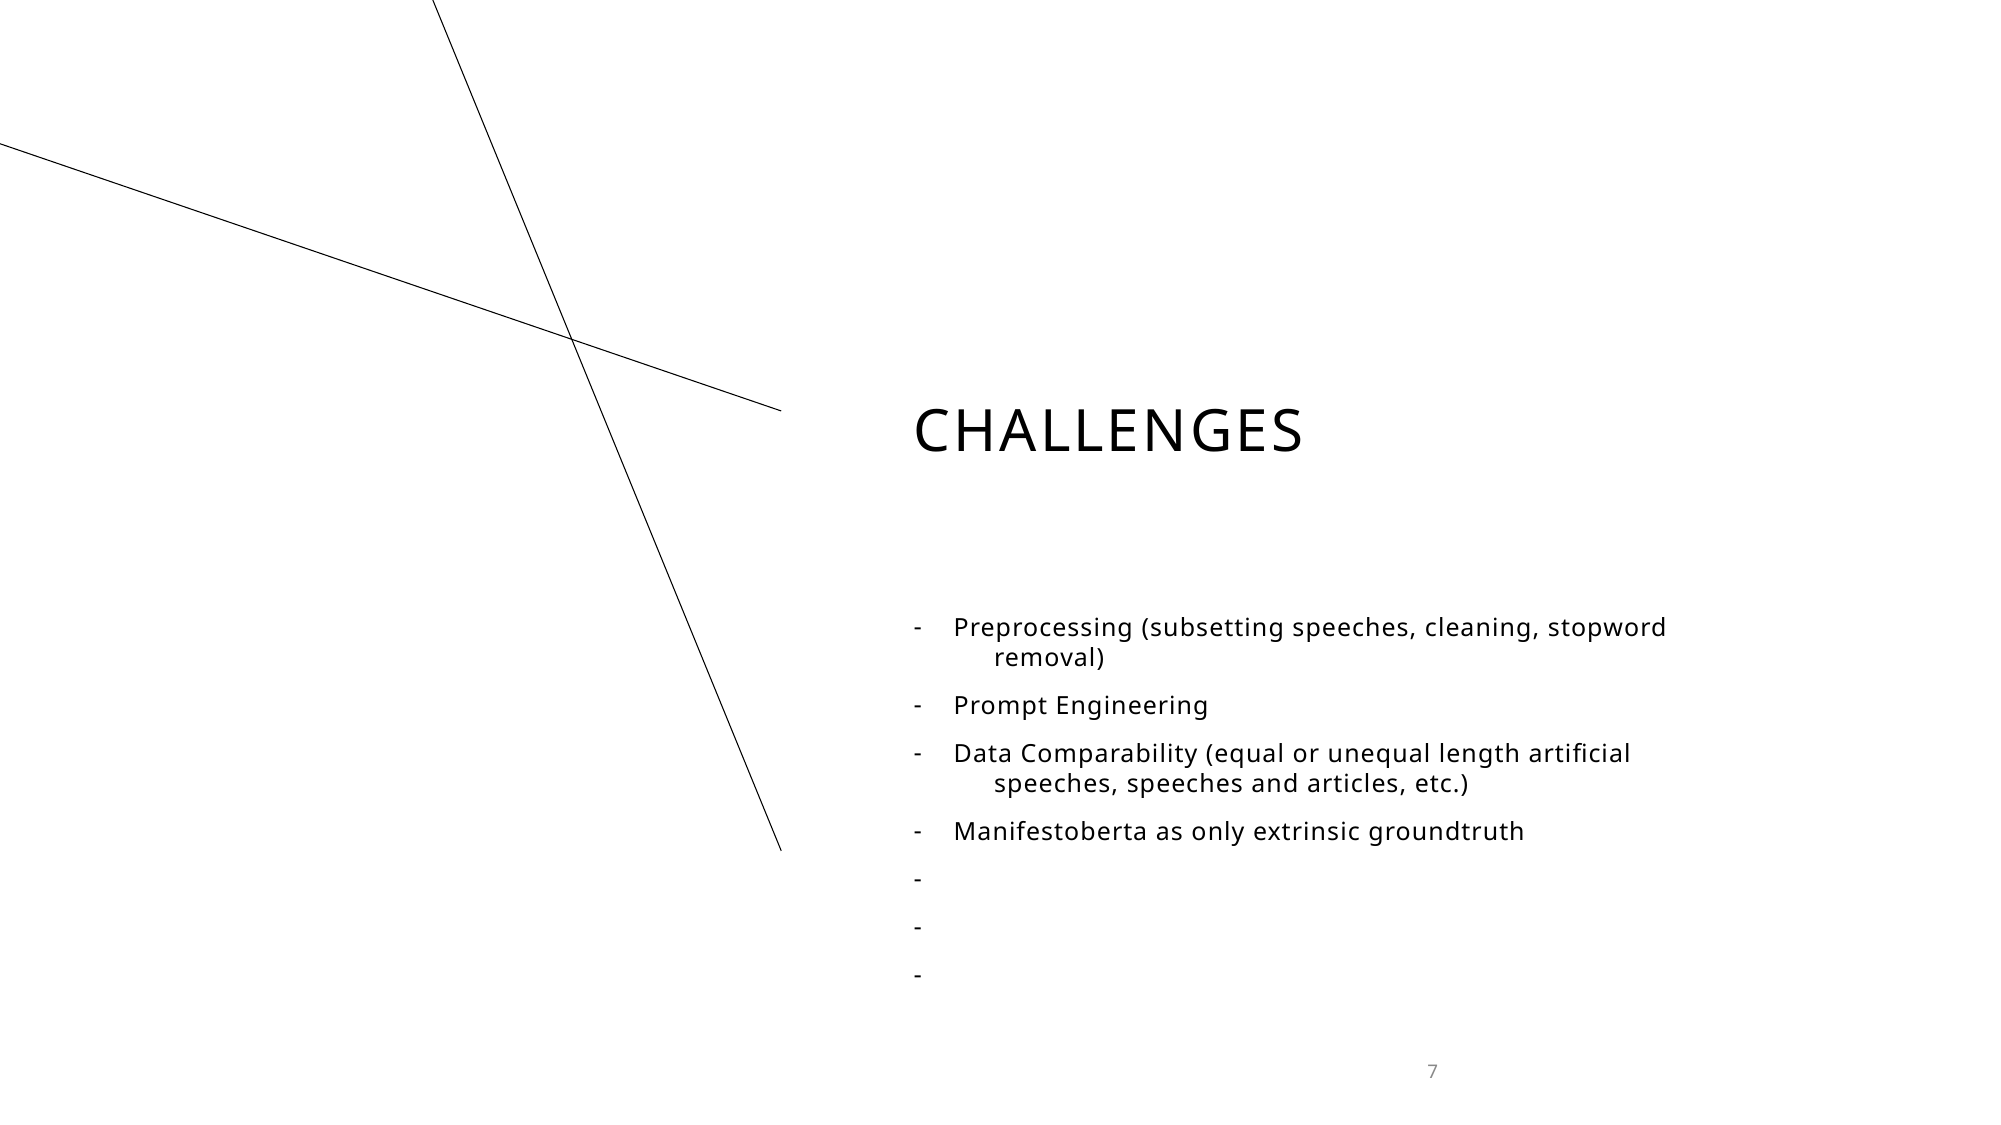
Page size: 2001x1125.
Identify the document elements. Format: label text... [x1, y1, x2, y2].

text_box [1412, 1042, 1863, 1103]
title Challenges [898, 274, 1737, 472]
list Preprocessing (subsetting speeches, cleaning, stopword removal) Prompt Engineering Data Comparability (equal or unequal length artificial speeches, speeches and articles, etc.) Manifestoberta as only extrinsic groundtruth [898, 541, 1737, 984]
